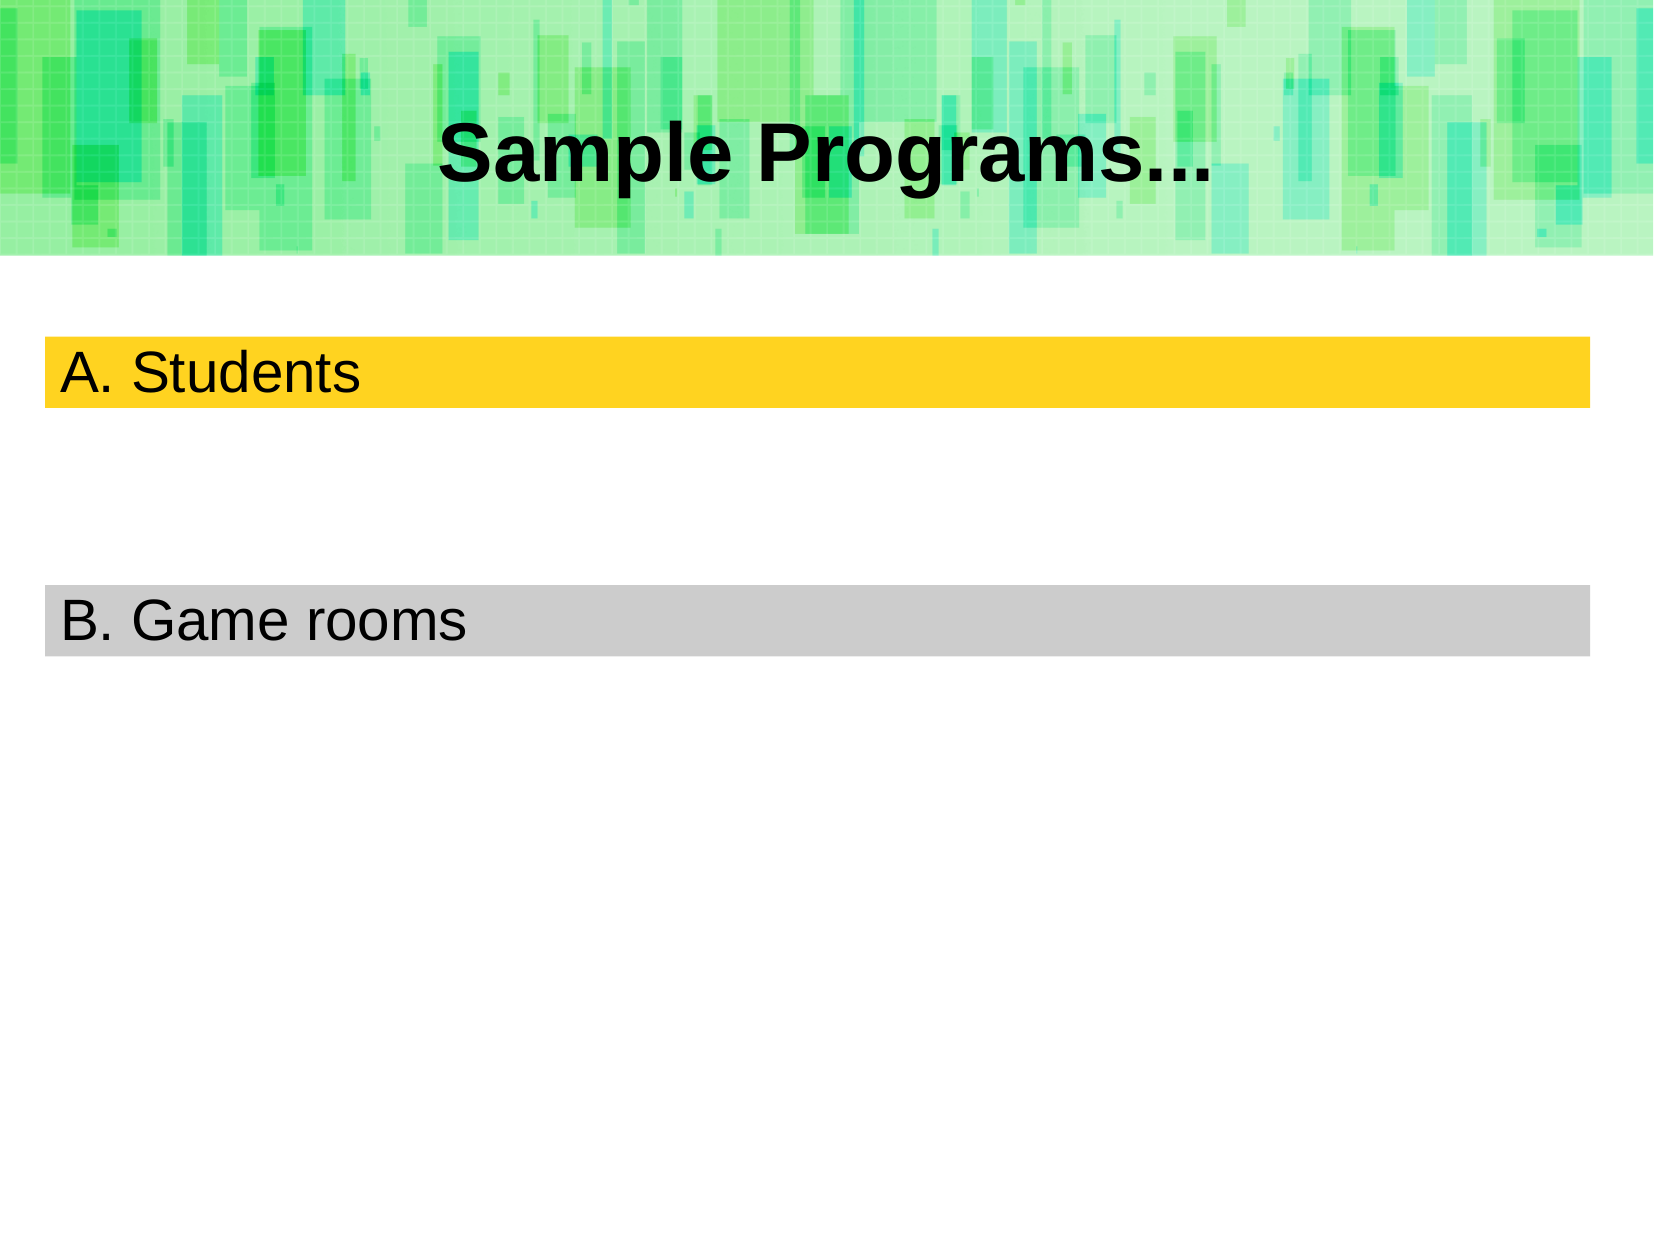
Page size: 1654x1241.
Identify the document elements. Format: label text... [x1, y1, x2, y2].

title Sample Programs... [82, 49, 1571, 257]
picture [0, 0, 1654, 1241]
text_box A. Students [45, 336, 1591, 408]
text_box B. Game rooms [45, 585, 1591, 657]
